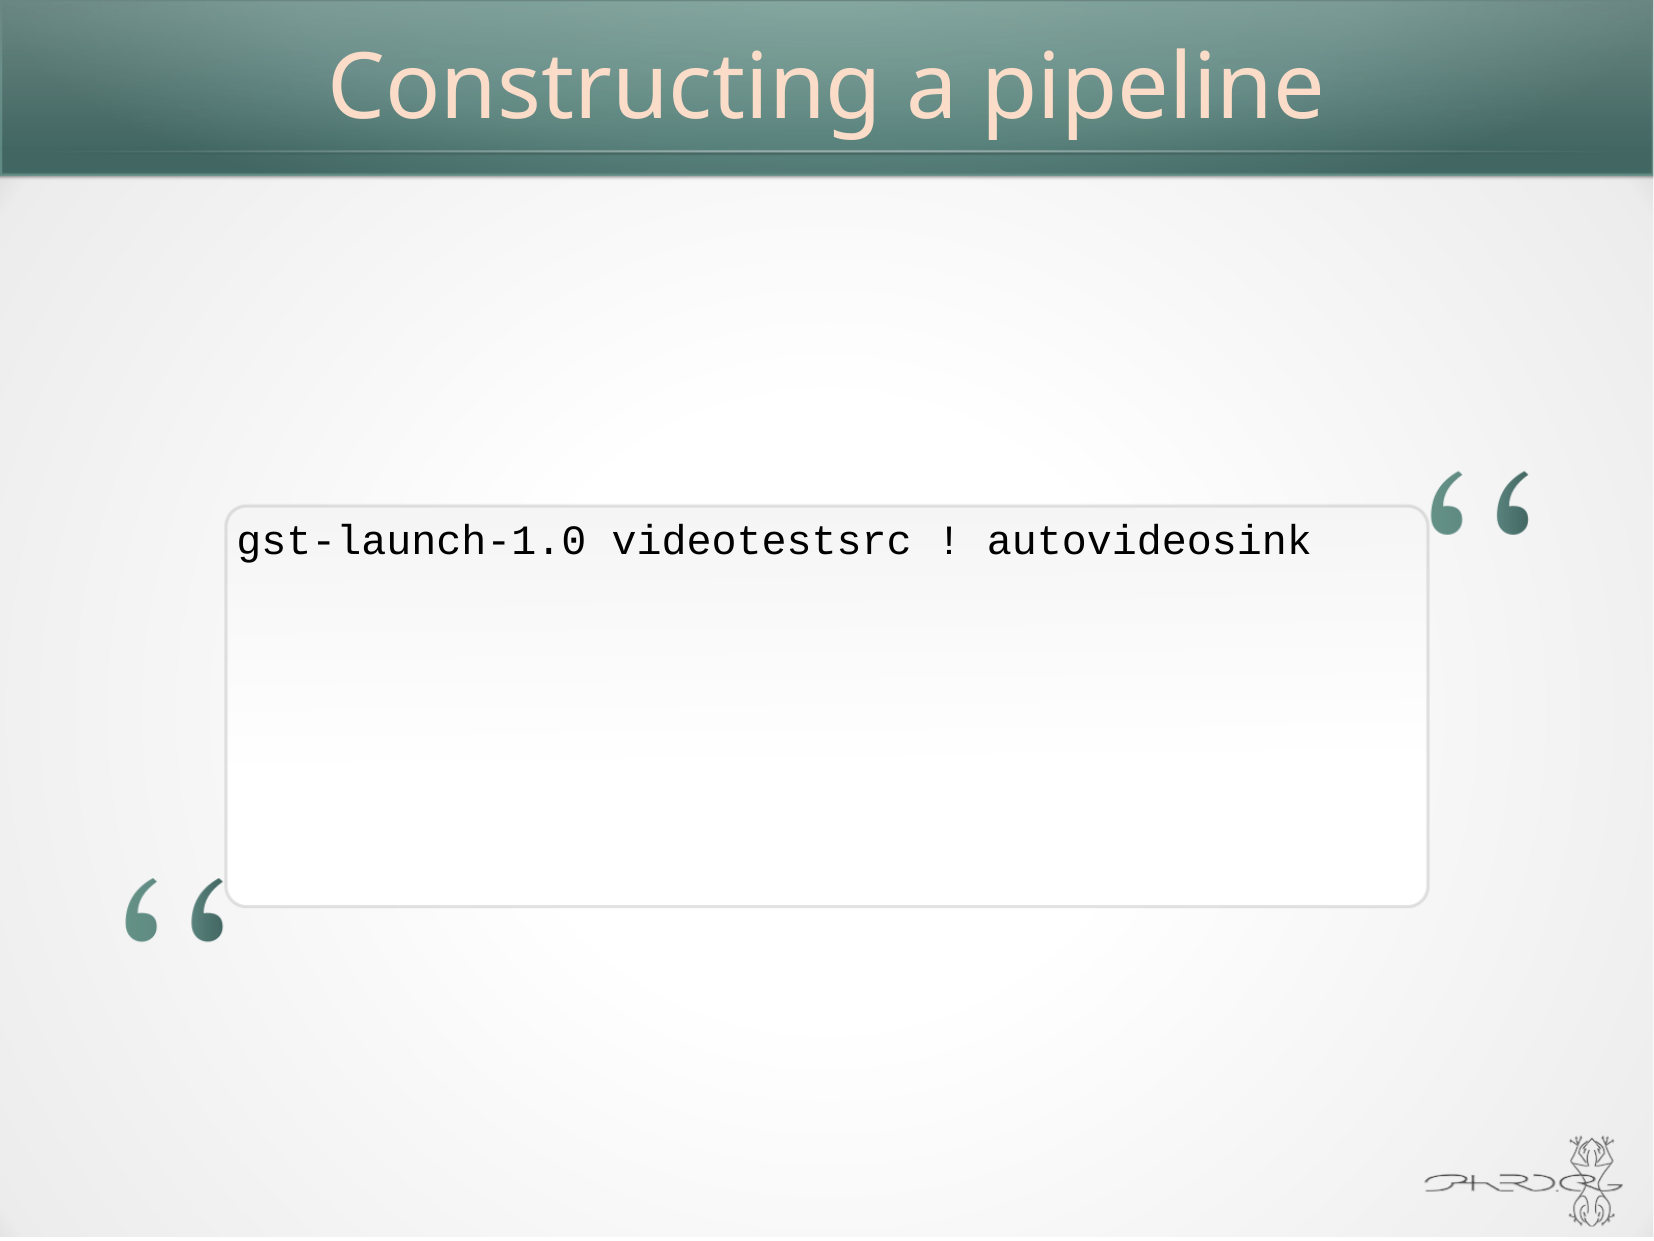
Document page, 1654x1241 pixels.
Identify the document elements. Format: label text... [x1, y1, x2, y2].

list gst-launch-1.0 videotestsrc ! autovideosink [236, 519, 1430, 898]
picture [0, 0, 1654, 1237]
title Constructing a pipeline [82, 11, 1571, 154]
